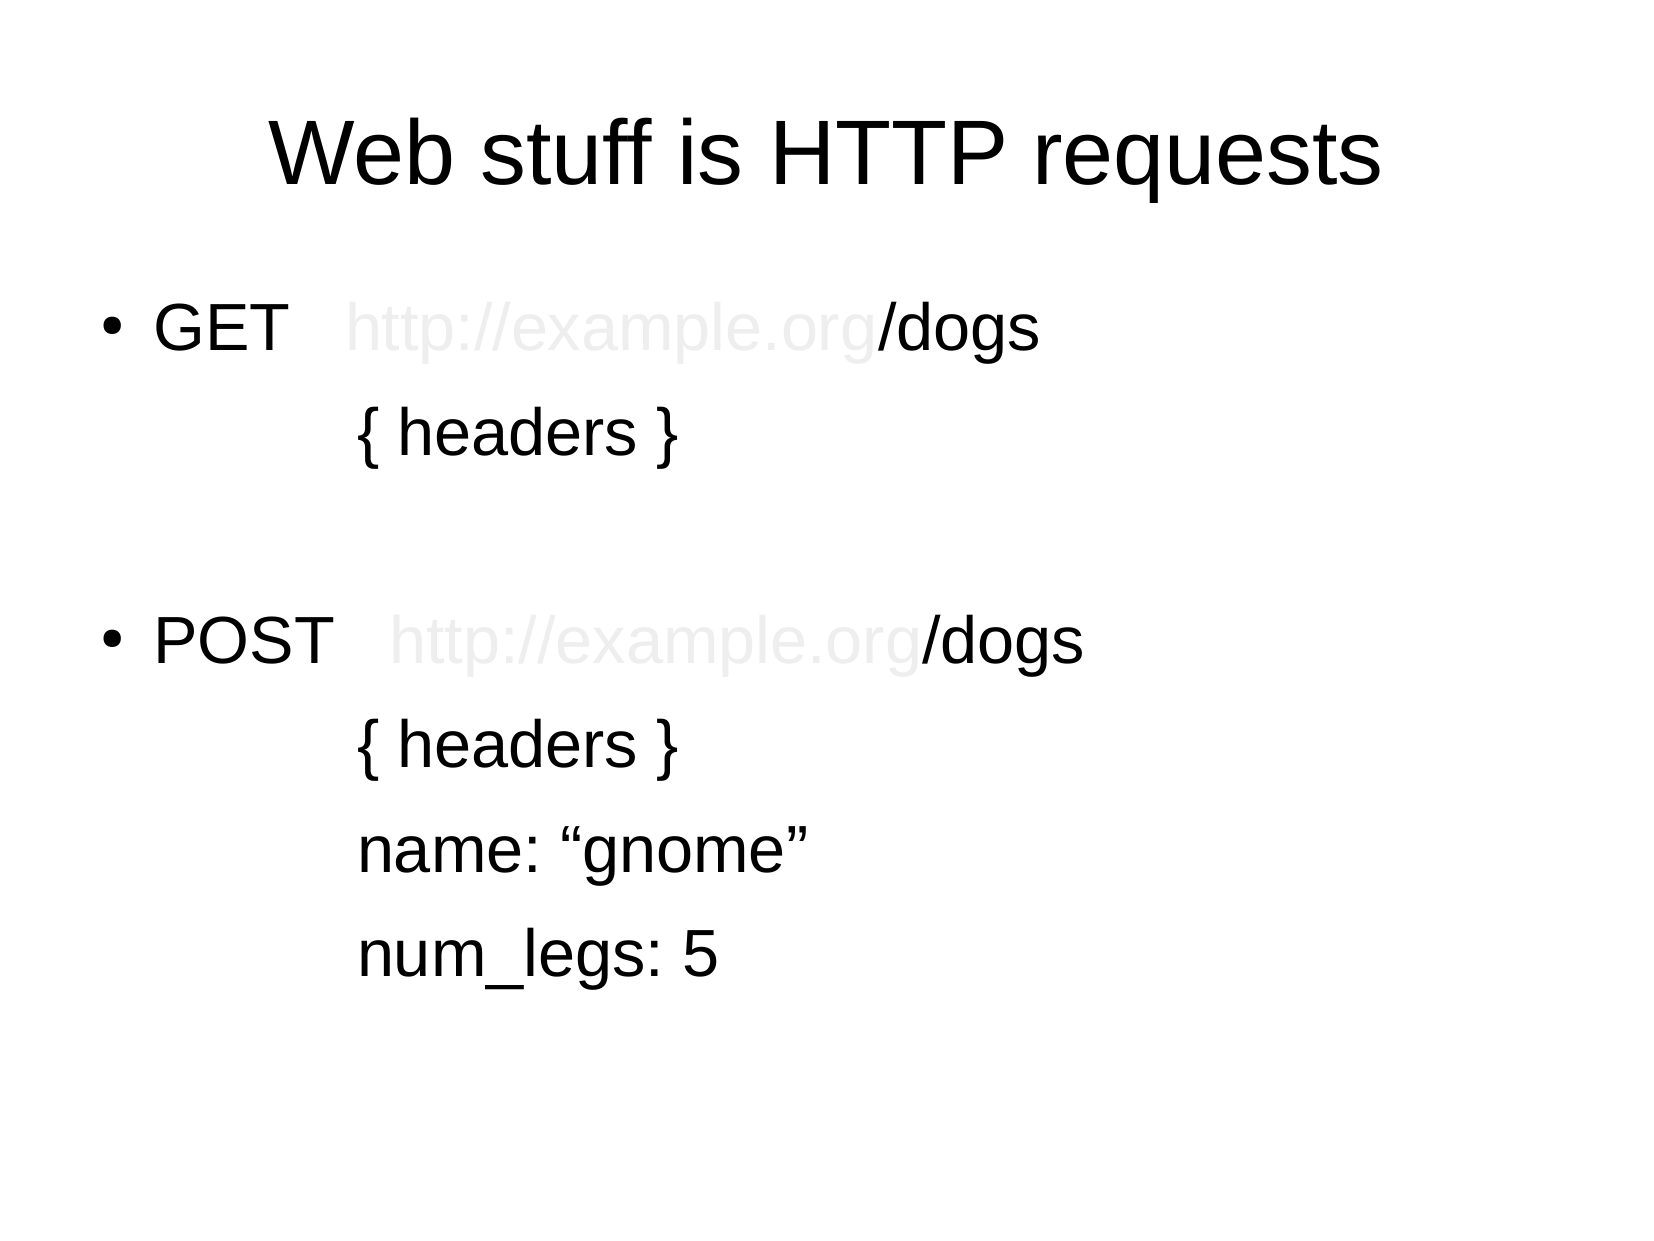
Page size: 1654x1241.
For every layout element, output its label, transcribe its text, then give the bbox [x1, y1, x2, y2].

title Web stuff is HTTP requests [82, 49, 1571, 257]
list GET http://example.org/dogs { headers } POST http://example.org/dogs { headers } name: “gnome” num_legs: 5 [82, 290, 1571, 1010]
